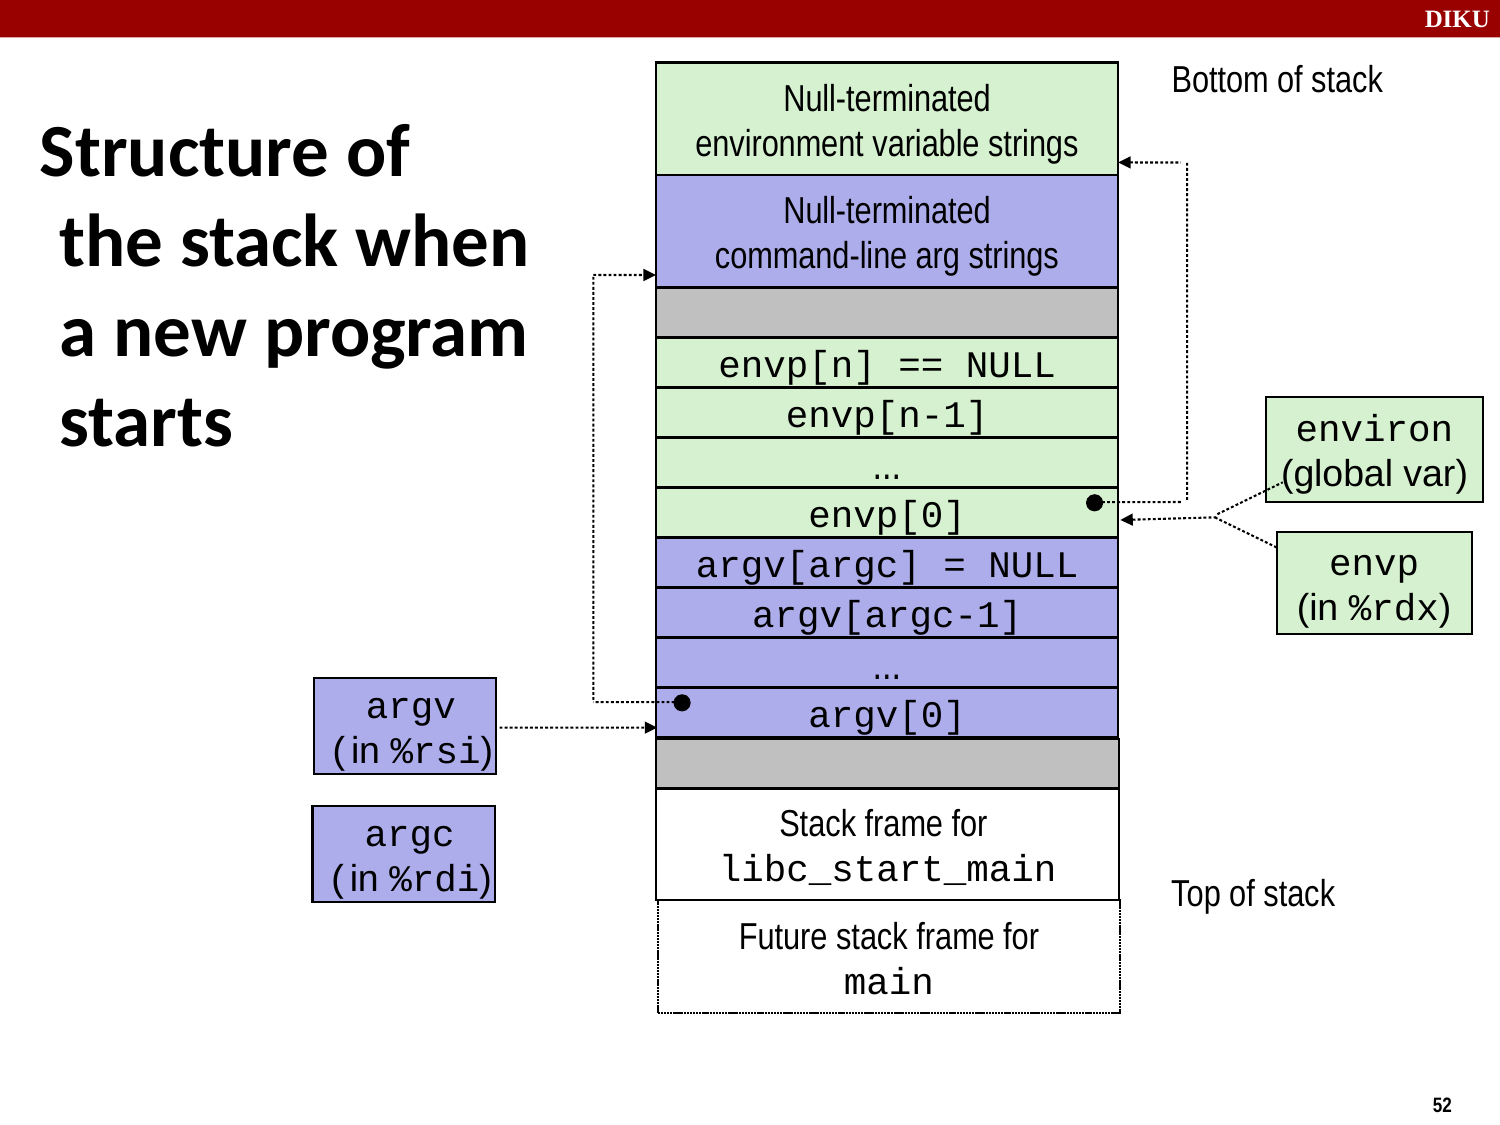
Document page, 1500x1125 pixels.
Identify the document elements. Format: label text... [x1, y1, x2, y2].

text_box argv[argc] = NULL [655, 537, 1119, 587]
text_box Bottom of stack [1156, 47, 1398, 108]
text_box argc (in %rdi) [312, 806, 496, 902]
text_box Top of stack [1156, 861, 1351, 922]
text_box [674, 695, 690, 711]
title Structure of the stack when a new program starts [24, 125, 560, 438]
text_box Stack frame for libc_start_main [656, 789, 1119, 901]
text_box ... [655, 437, 1119, 487]
text_box Future stack frame for main [657, 900, 1121, 1013]
text_box Null-terminated environment variable strings [655, 62, 1119, 174]
text_box [1087, 495, 1103, 511]
text_box environ (global var) [1266, 396, 1483, 502]
text_box argv[0] [655, 687, 1119, 738]
text_box argv (in %rsi) [313, 677, 497, 774]
text_box [656, 738, 1119, 789]
text_box envp[n] == NULL [655, 337, 1119, 387]
text_box envp (in %rdx) [1276, 532, 1472, 634]
text_box envp[n-1] [655, 387, 1119, 437]
text_box envp[0] [655, 487, 1119, 537]
text_box Null-terminated command-line arg strings [655, 174, 1119, 287]
text_box ... [655, 637, 1119, 687]
text_box argv[argc-1] [655, 587, 1119, 637]
text_box [655, 287, 1119, 337]
